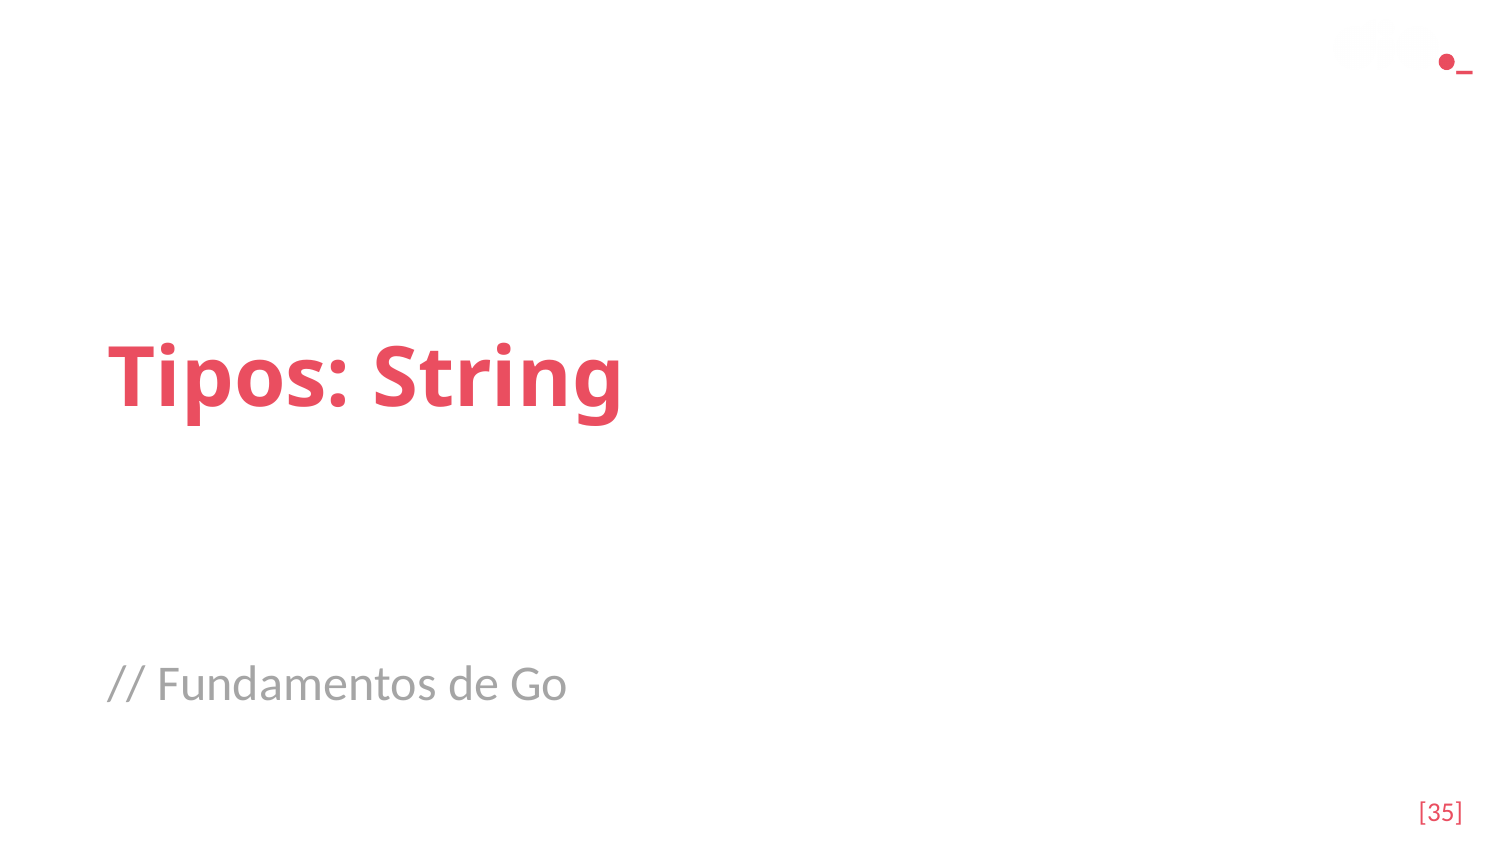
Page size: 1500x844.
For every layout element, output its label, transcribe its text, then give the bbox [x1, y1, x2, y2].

picture [1333, 19, 1473, 75]
text_box // Fundamentos de Go [92, 635, 1309, 701]
text_box Tipos: String [92, 292, 1309, 558]
slide_number [35] [1403, 779, 1494, 844]
